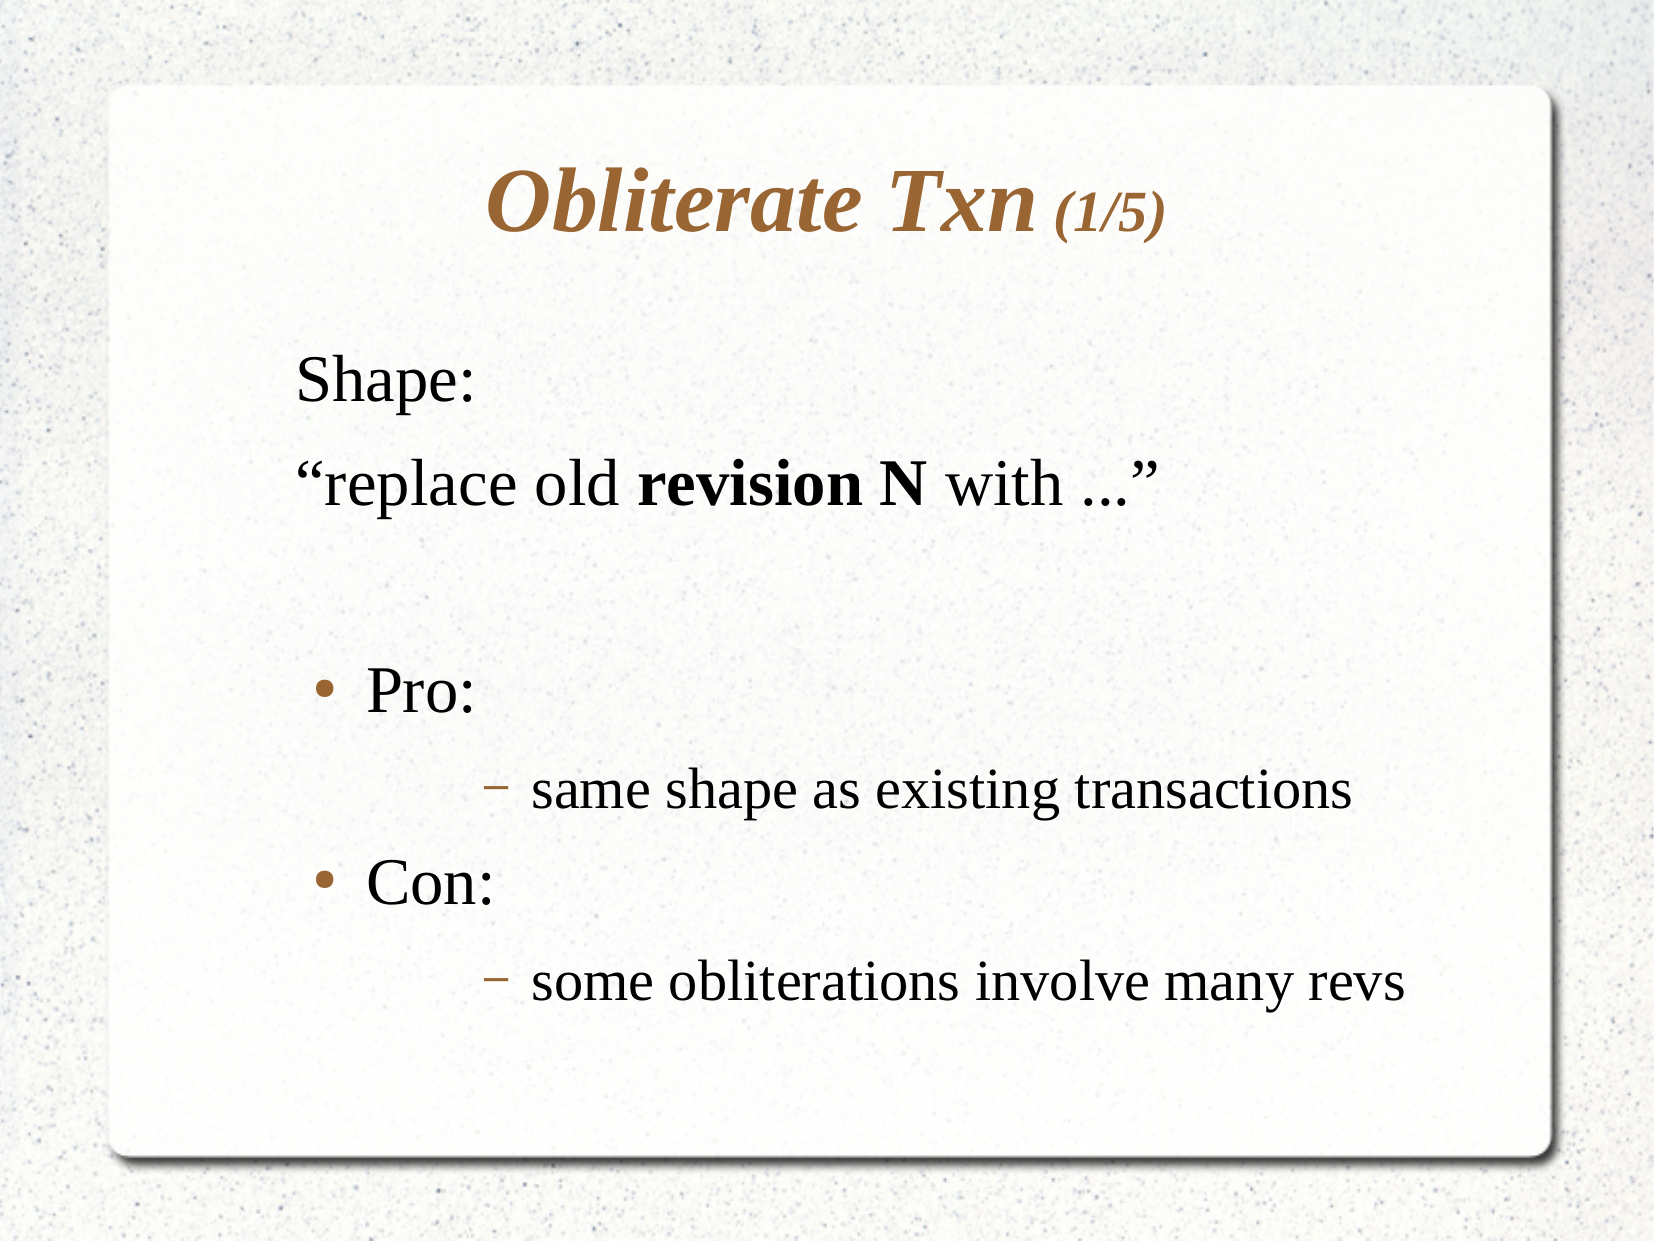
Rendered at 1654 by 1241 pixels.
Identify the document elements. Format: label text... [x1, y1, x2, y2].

picture [0, 0, 1654, 1241]
title Obliterate Txn (1/5) [118, 96, 1536, 304]
list Shape: “replace old revision N with ...” Pro: same shape as existing transactions Con: some obliterations involve many revs [295, 342, 1654, 1161]
